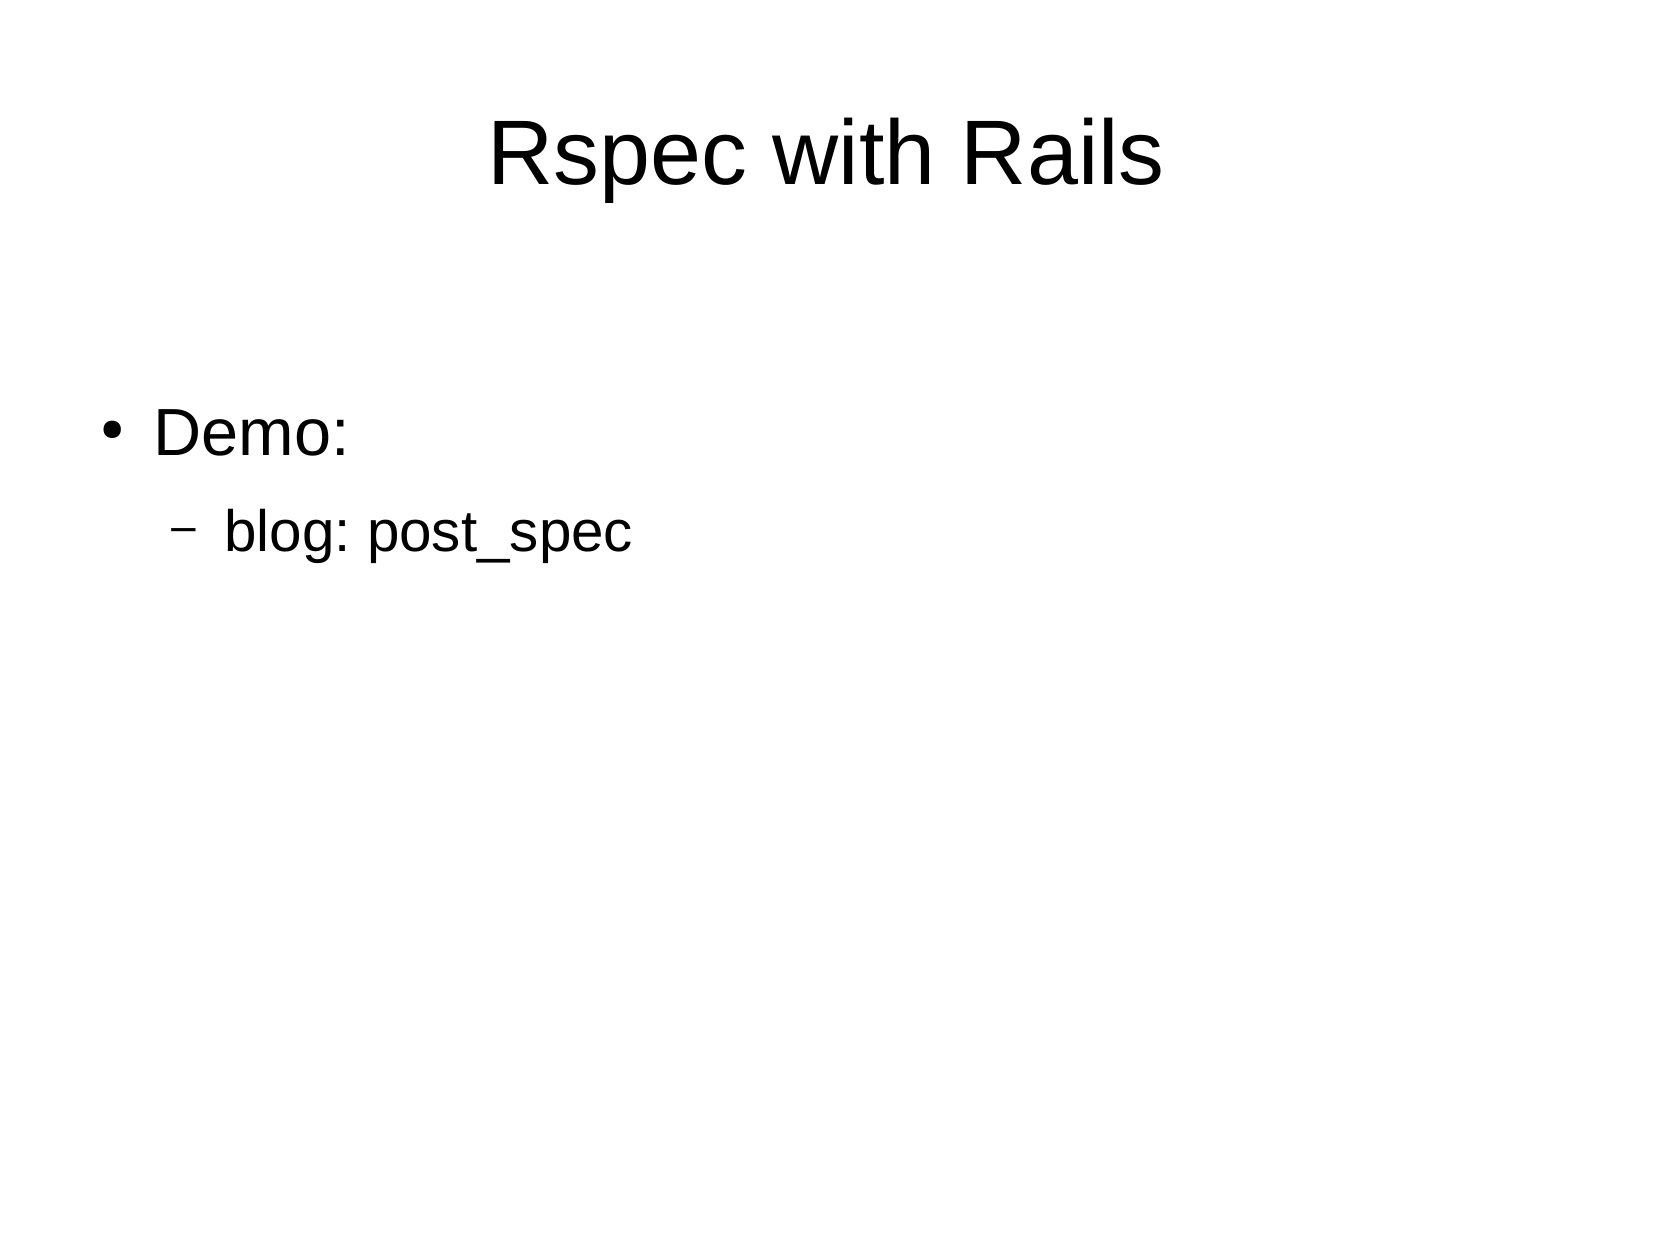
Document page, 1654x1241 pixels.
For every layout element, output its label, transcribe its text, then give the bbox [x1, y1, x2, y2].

list Demo: blog: post_spec [82, 290, 1571, 1109]
title Rspec with Rails [82, 49, 1571, 257]
